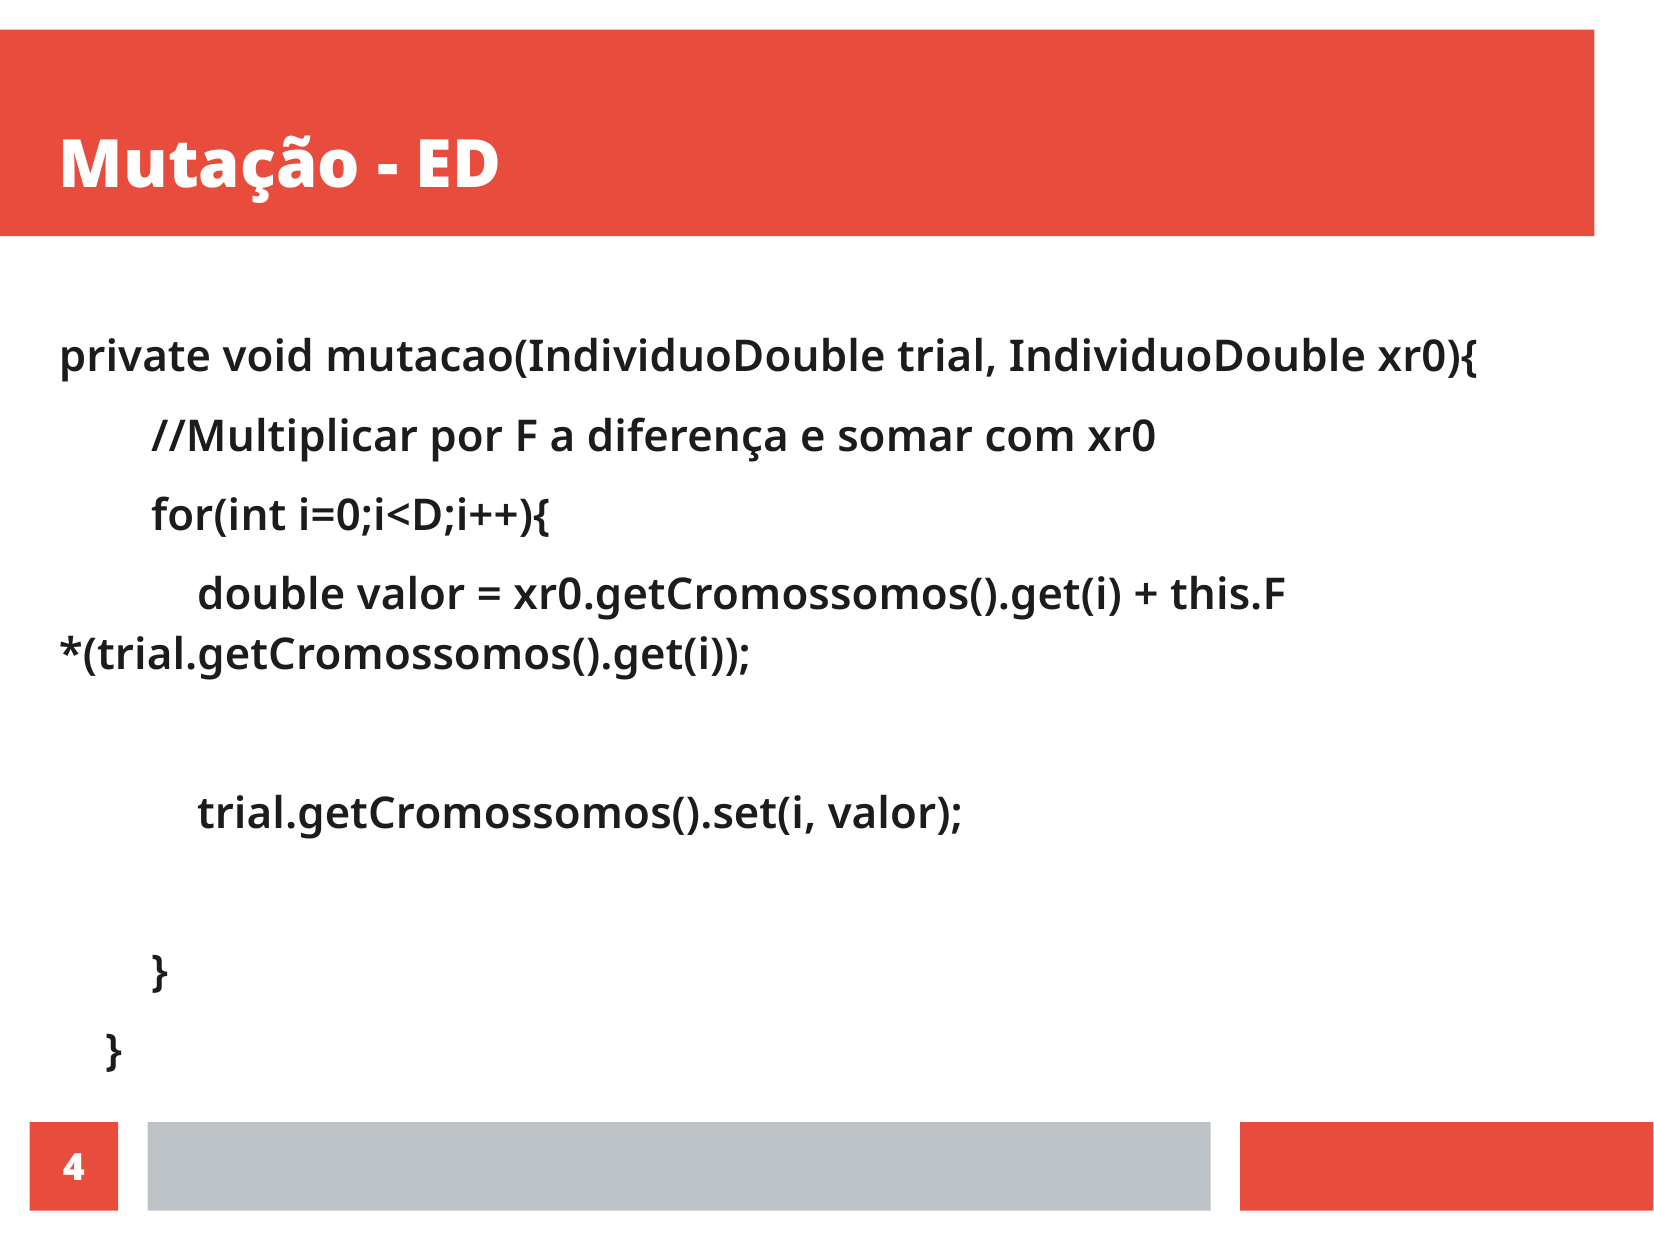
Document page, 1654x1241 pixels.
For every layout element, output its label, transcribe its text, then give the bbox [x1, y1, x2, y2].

list private void mutacao(IndividuoDouble trial, IndividuoDouble xr0){ //Multiplicar por F a diferença e somar com xr0 for(int i=0;i<D;i++){ double valor = xr0.getCromossomos().get(i) + this.F *(trial.getCromossomos().get(i)); trial.getCromossomos().set(i, valor); } } [59, 324, 1565, 1093]
title Mutação - ED [59, 59, 1595, 207]
